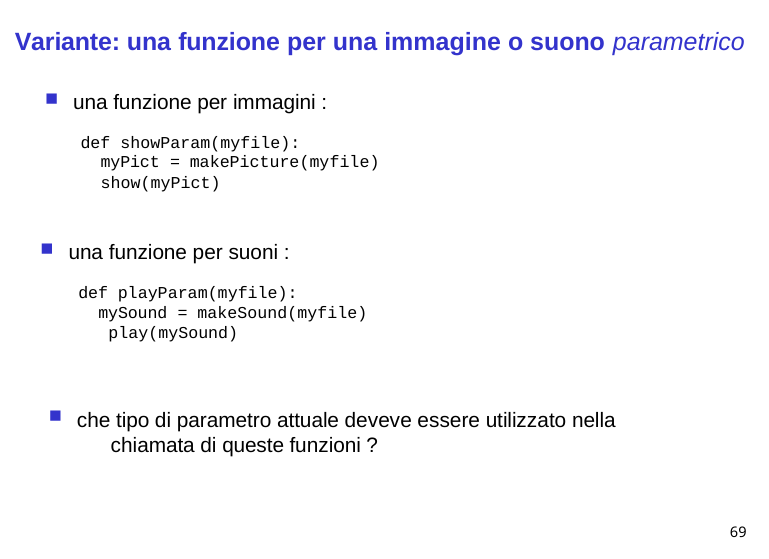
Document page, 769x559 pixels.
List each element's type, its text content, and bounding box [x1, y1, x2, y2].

text_box 69 [727, 520, 750, 543]
text_box una funzione per immagini : def showParam(myfile): myPict = makePicture(myfile) show(myPict) una funzione per suoni : def playParam(myfile): mySound = makeSound(myfile) play(mySound) [36, 86, 383, 343]
title Variante: una funzione per una immagine o suono parametrico [12, 23, 748, 58]
text_box che tipo di parametro attuale deveve essere utilizzato nella chiamata di queste funzioni ? [44, 404, 619, 459]
